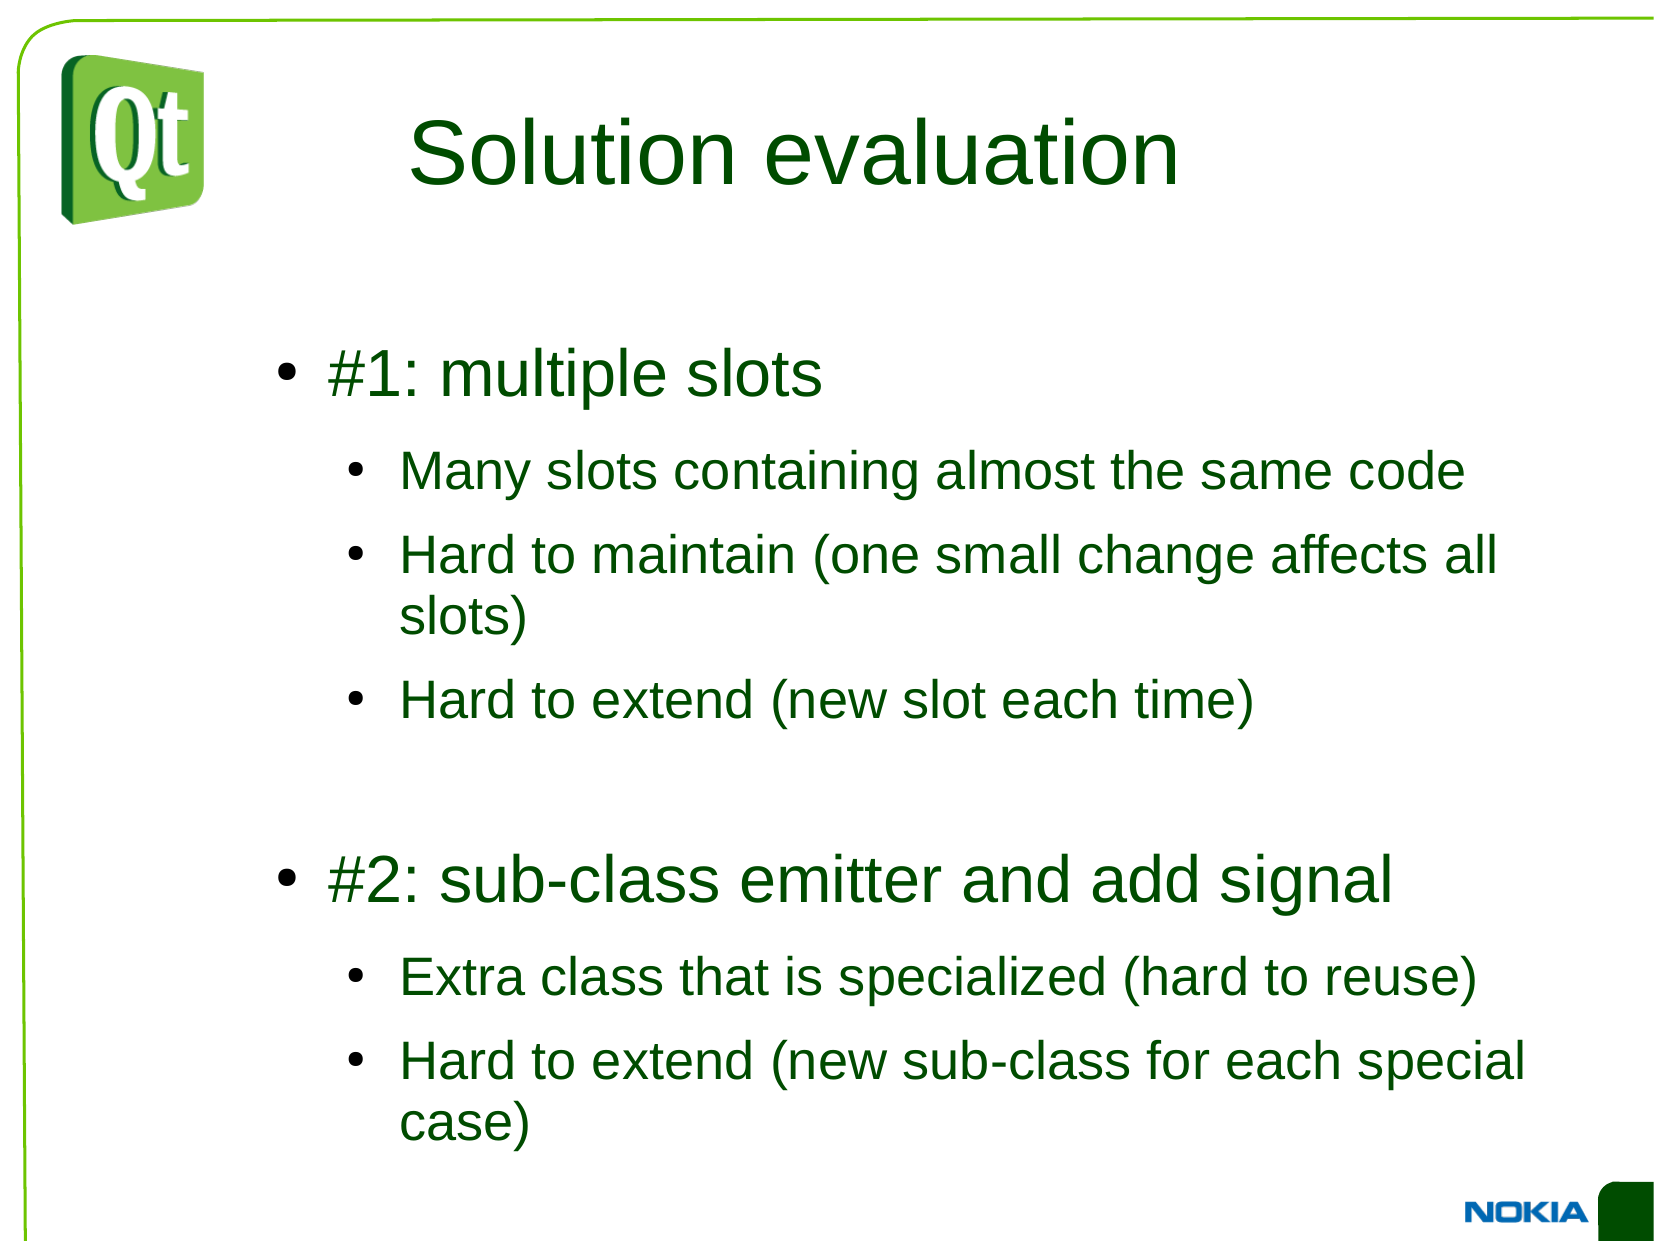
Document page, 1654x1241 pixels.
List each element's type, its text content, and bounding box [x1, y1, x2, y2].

picture [1465, 1201, 1589, 1223]
picture [61, 55, 204, 225]
title Solution evaluation [257, 49, 1333, 257]
list #1: multiple slots Many slots containing almost the same code Hard to maintain (one small change affects all slots) Hard to extend (new slot each time) #2: sub-class emitter and add signal Extra class that is specialized (hard to reuse) Hard to extend (new sub-class for each special case) [257, 336, 1577, 1152]
